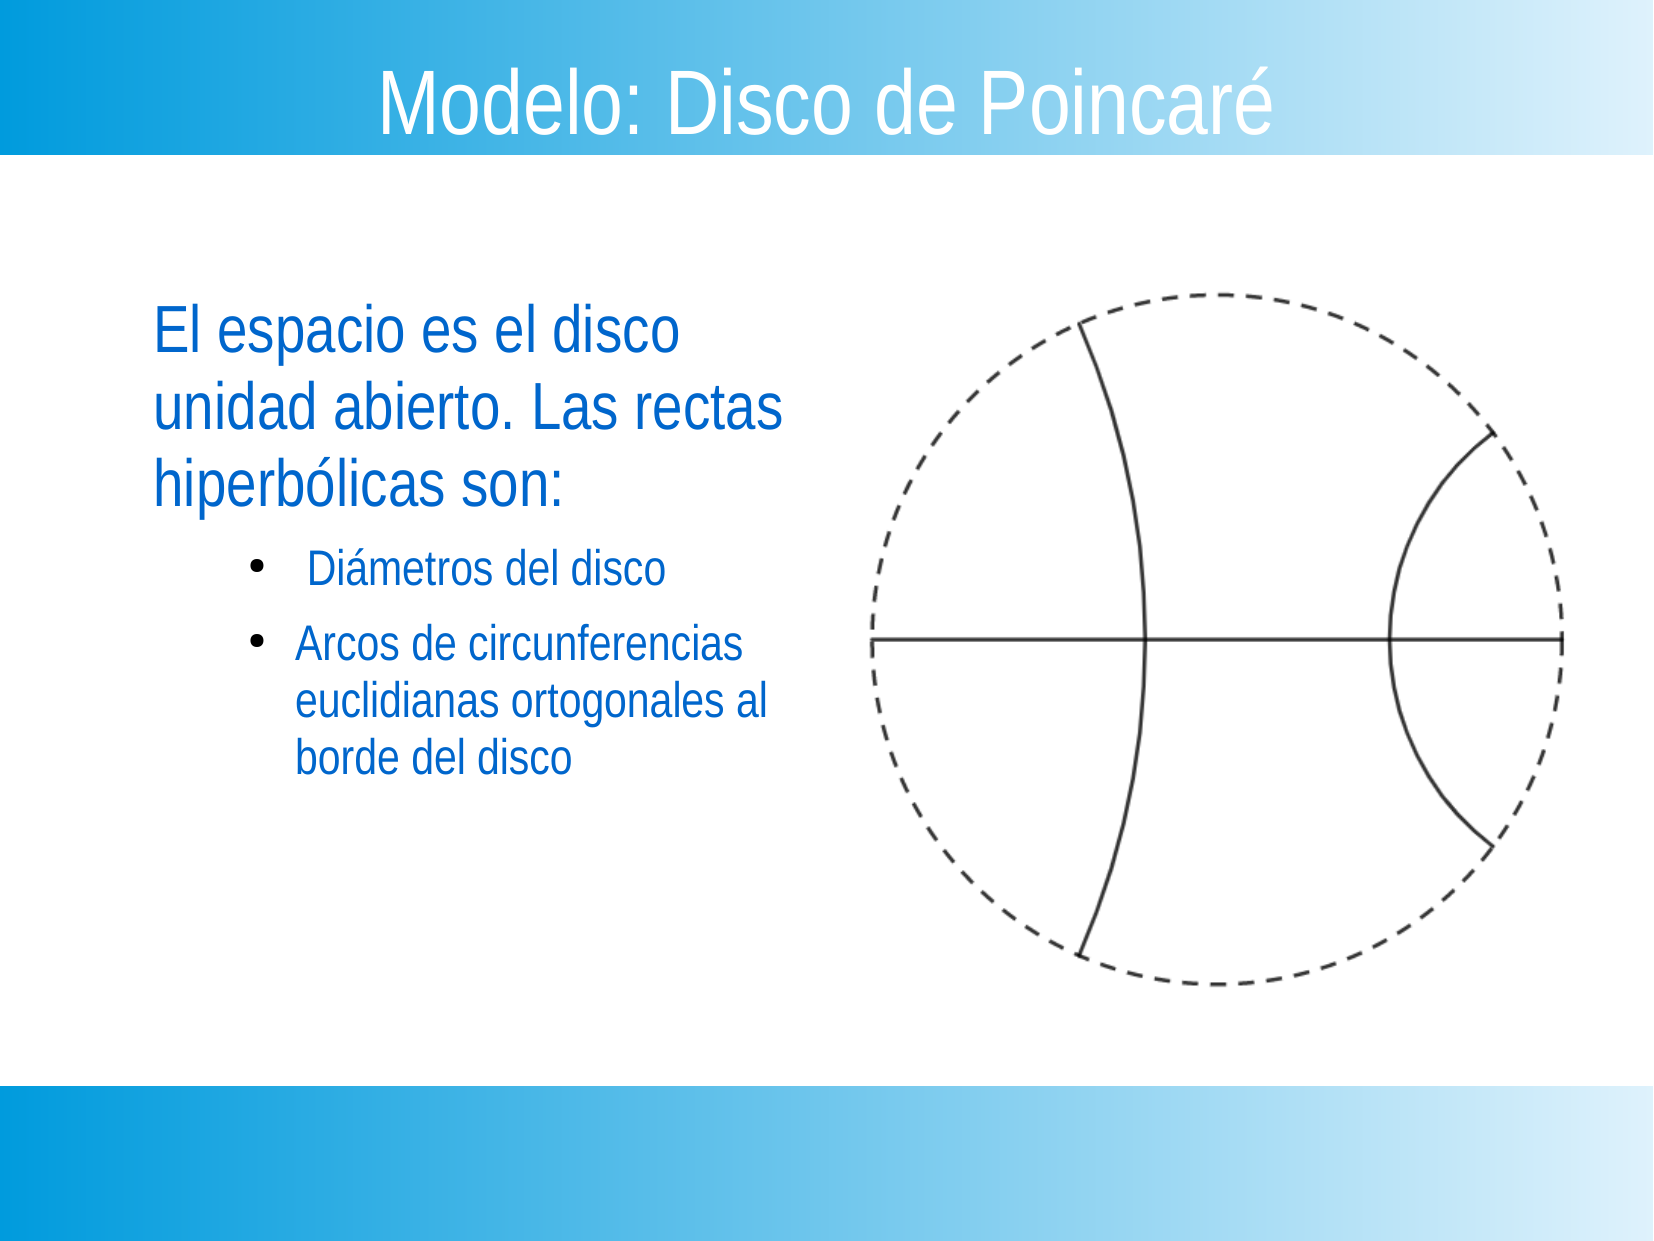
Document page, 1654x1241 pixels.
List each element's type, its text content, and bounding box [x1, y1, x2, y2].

title Modelo: Disco de Poincaré [82, 49, 1571, 155]
picture [814, 271, 1605, 1016]
list El espacio es el disco unidad abierto. Las rectas hiperbólicas son: Diámetros del disco Arcos de circunferencias euclidianas ortogonales al borde del disco [82, 290, 809, 1010]
